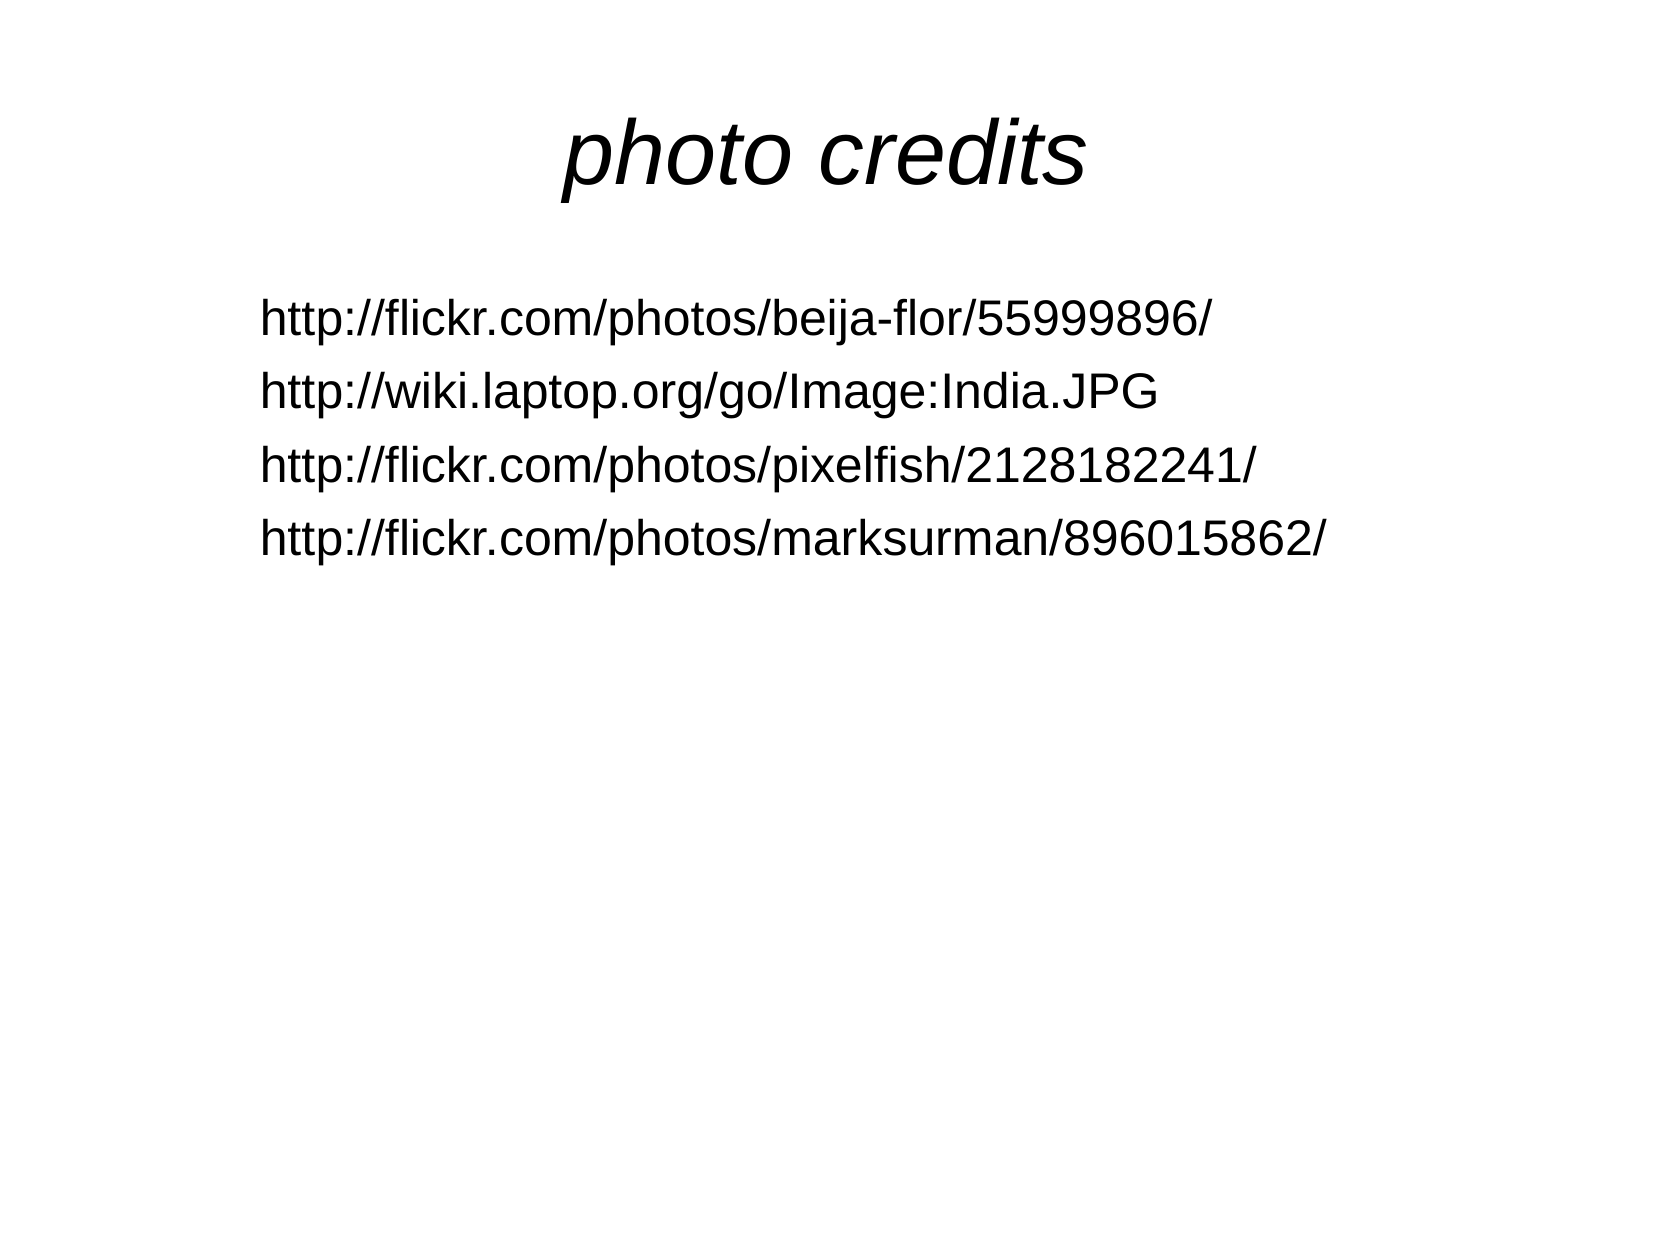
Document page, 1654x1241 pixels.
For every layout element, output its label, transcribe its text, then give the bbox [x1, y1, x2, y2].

list http://flickr.com/photos/beija-flor/55999896/ http://wiki.laptop.org/go/Image:India.JPG http://flickr.com/photos/pixelfish/2128182241/ http://flickr.com/photos/marksurman/896015862/ [82, 290, 1571, 1094]
title photo credits [82, 56, 1571, 250]
